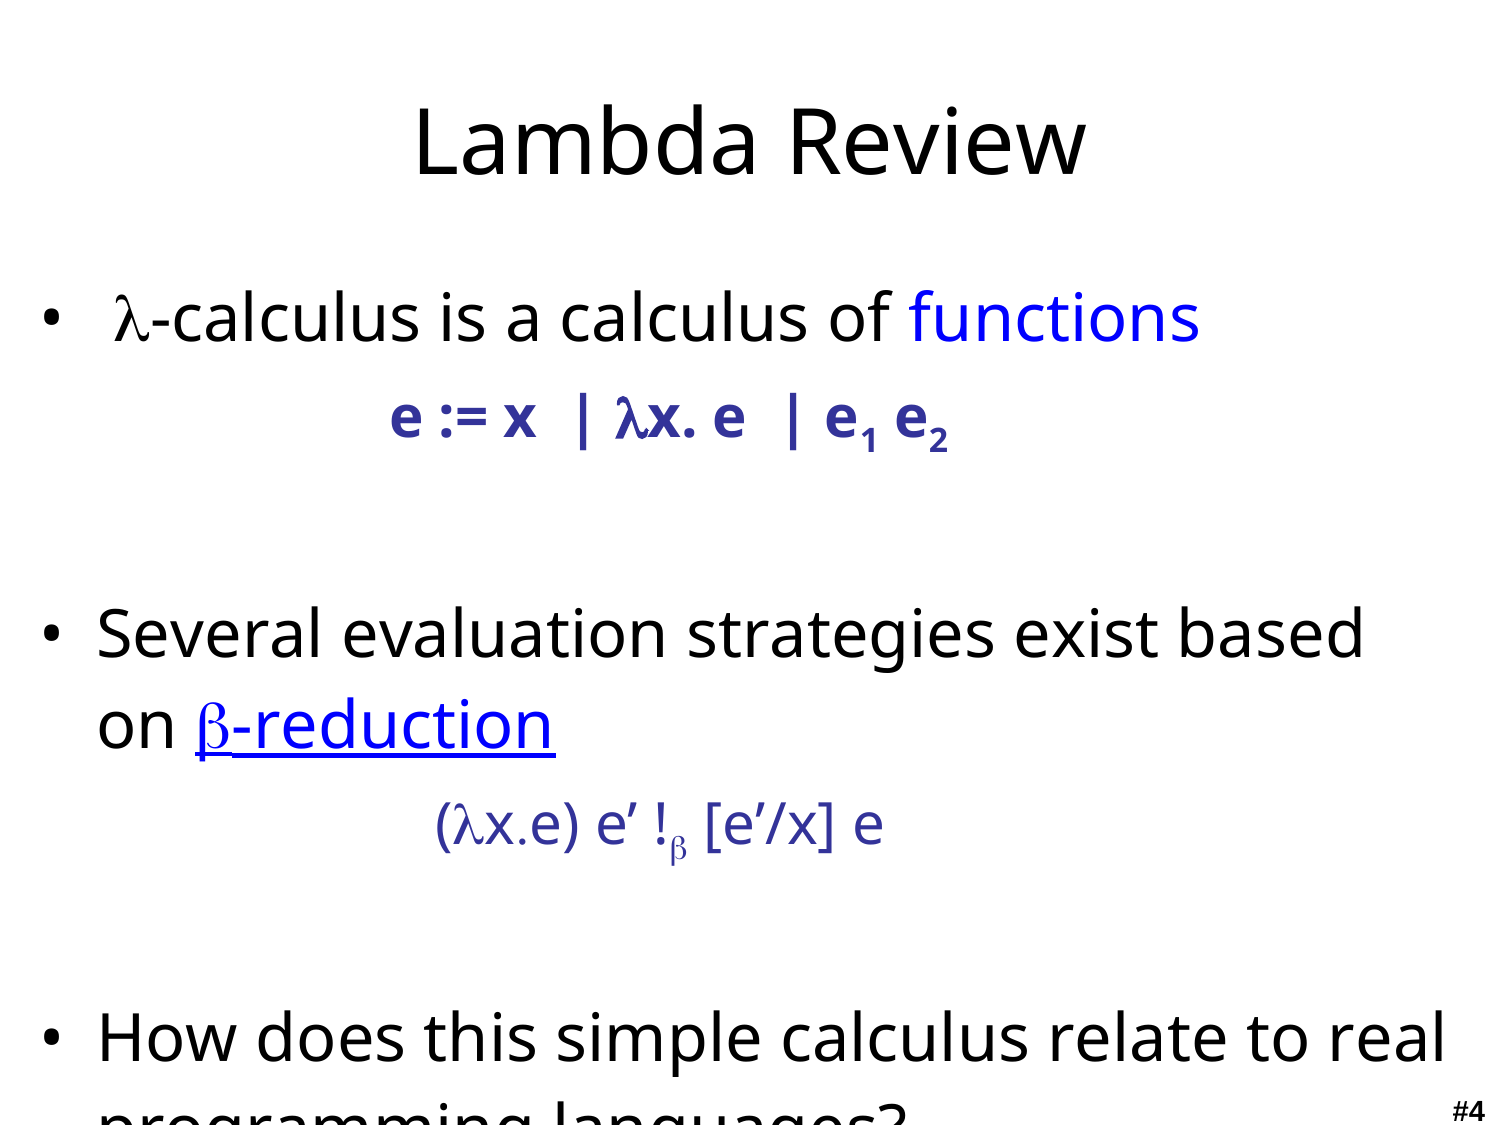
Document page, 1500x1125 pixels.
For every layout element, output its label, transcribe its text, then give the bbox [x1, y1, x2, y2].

list -calculus is a calculus of functions e := x | x. e | e1 e2 Several evaluation strategies exist based on -reduction (xe) e’ ! [e’/x] e How does this simple calculus relate to real programming languages? [24, 262, 1476, 1101]
title Lambda Review [24, 45, 1476, 233]
